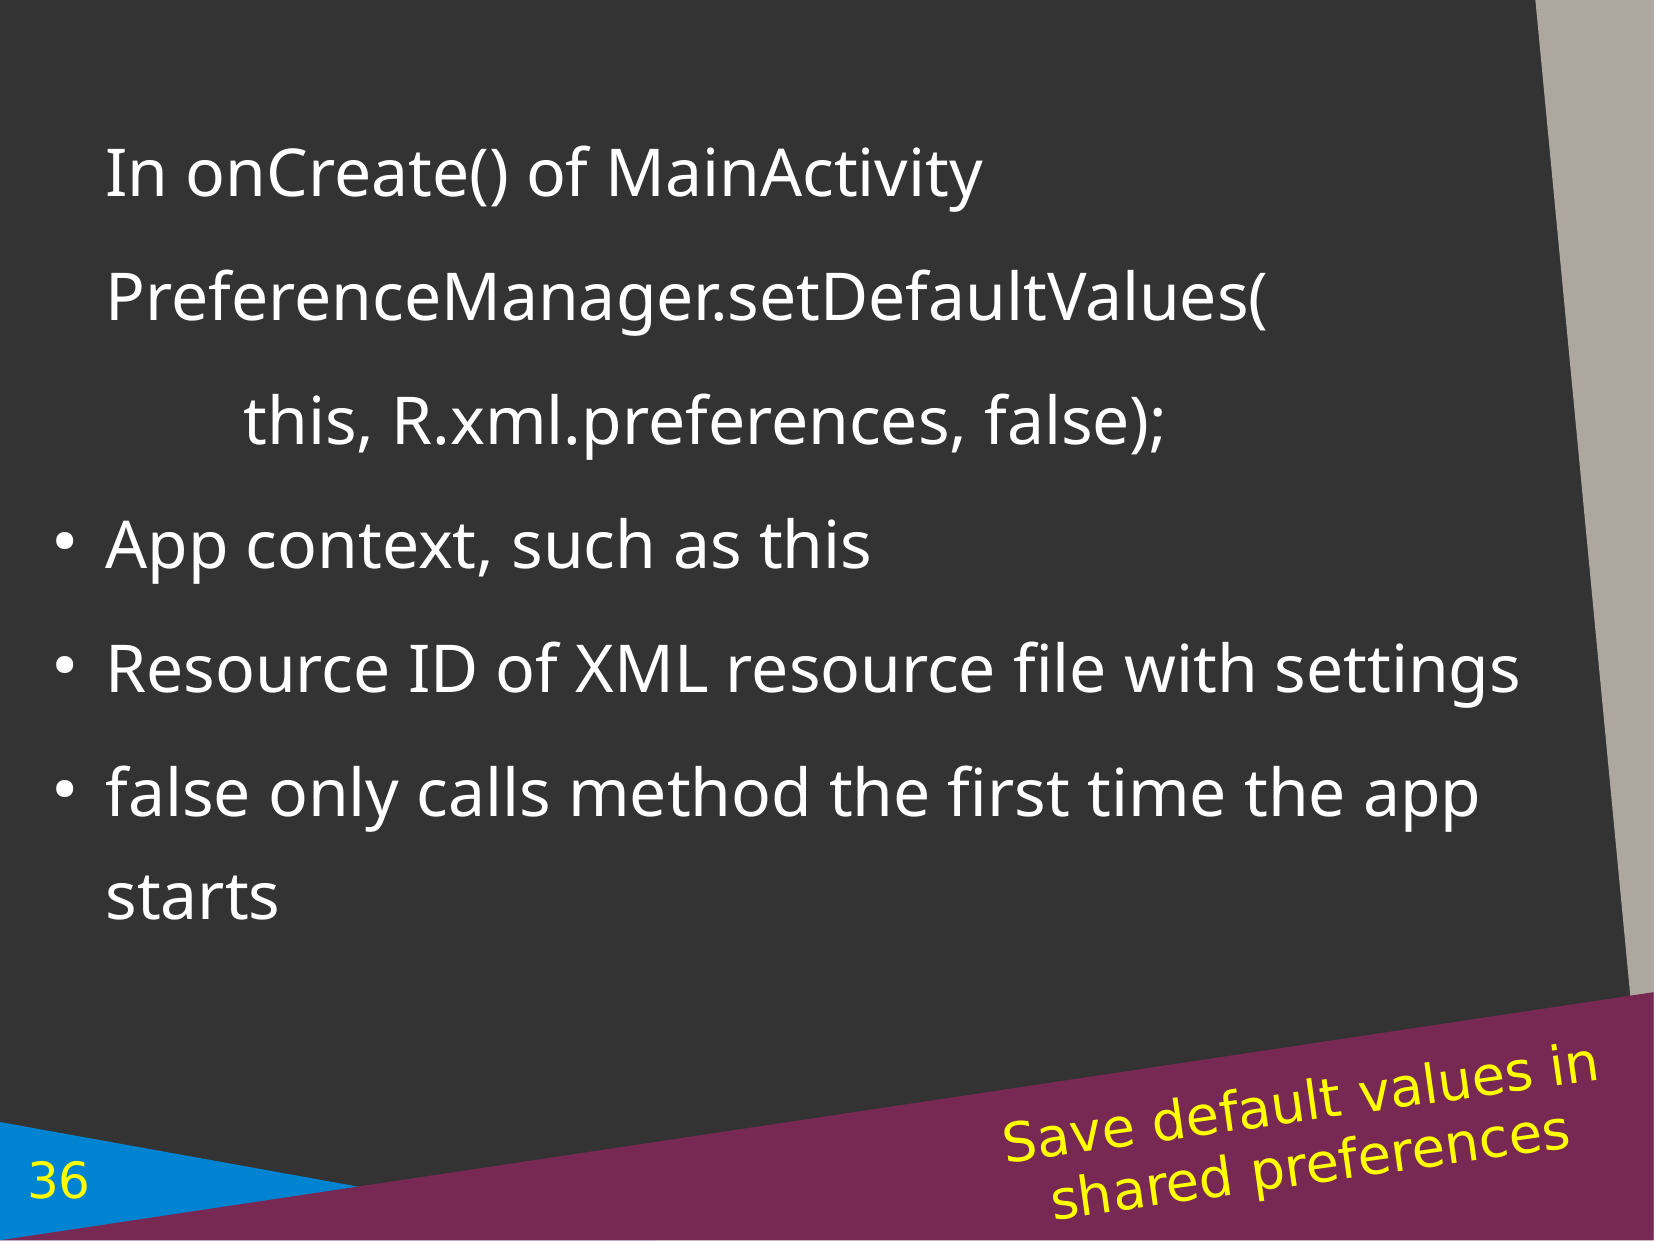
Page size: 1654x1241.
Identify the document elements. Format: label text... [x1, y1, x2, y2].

list In onCreate() of MainActivity PreferenceManager.setDefaultValues( this, R.xml.preferences, false); App context, such as this Resource ID of XML resource file with settings false only calls method the first time the app starts [35, 59, 1524, 993]
title Save default values in shared preferences [956, 995, 1654, 1241]
